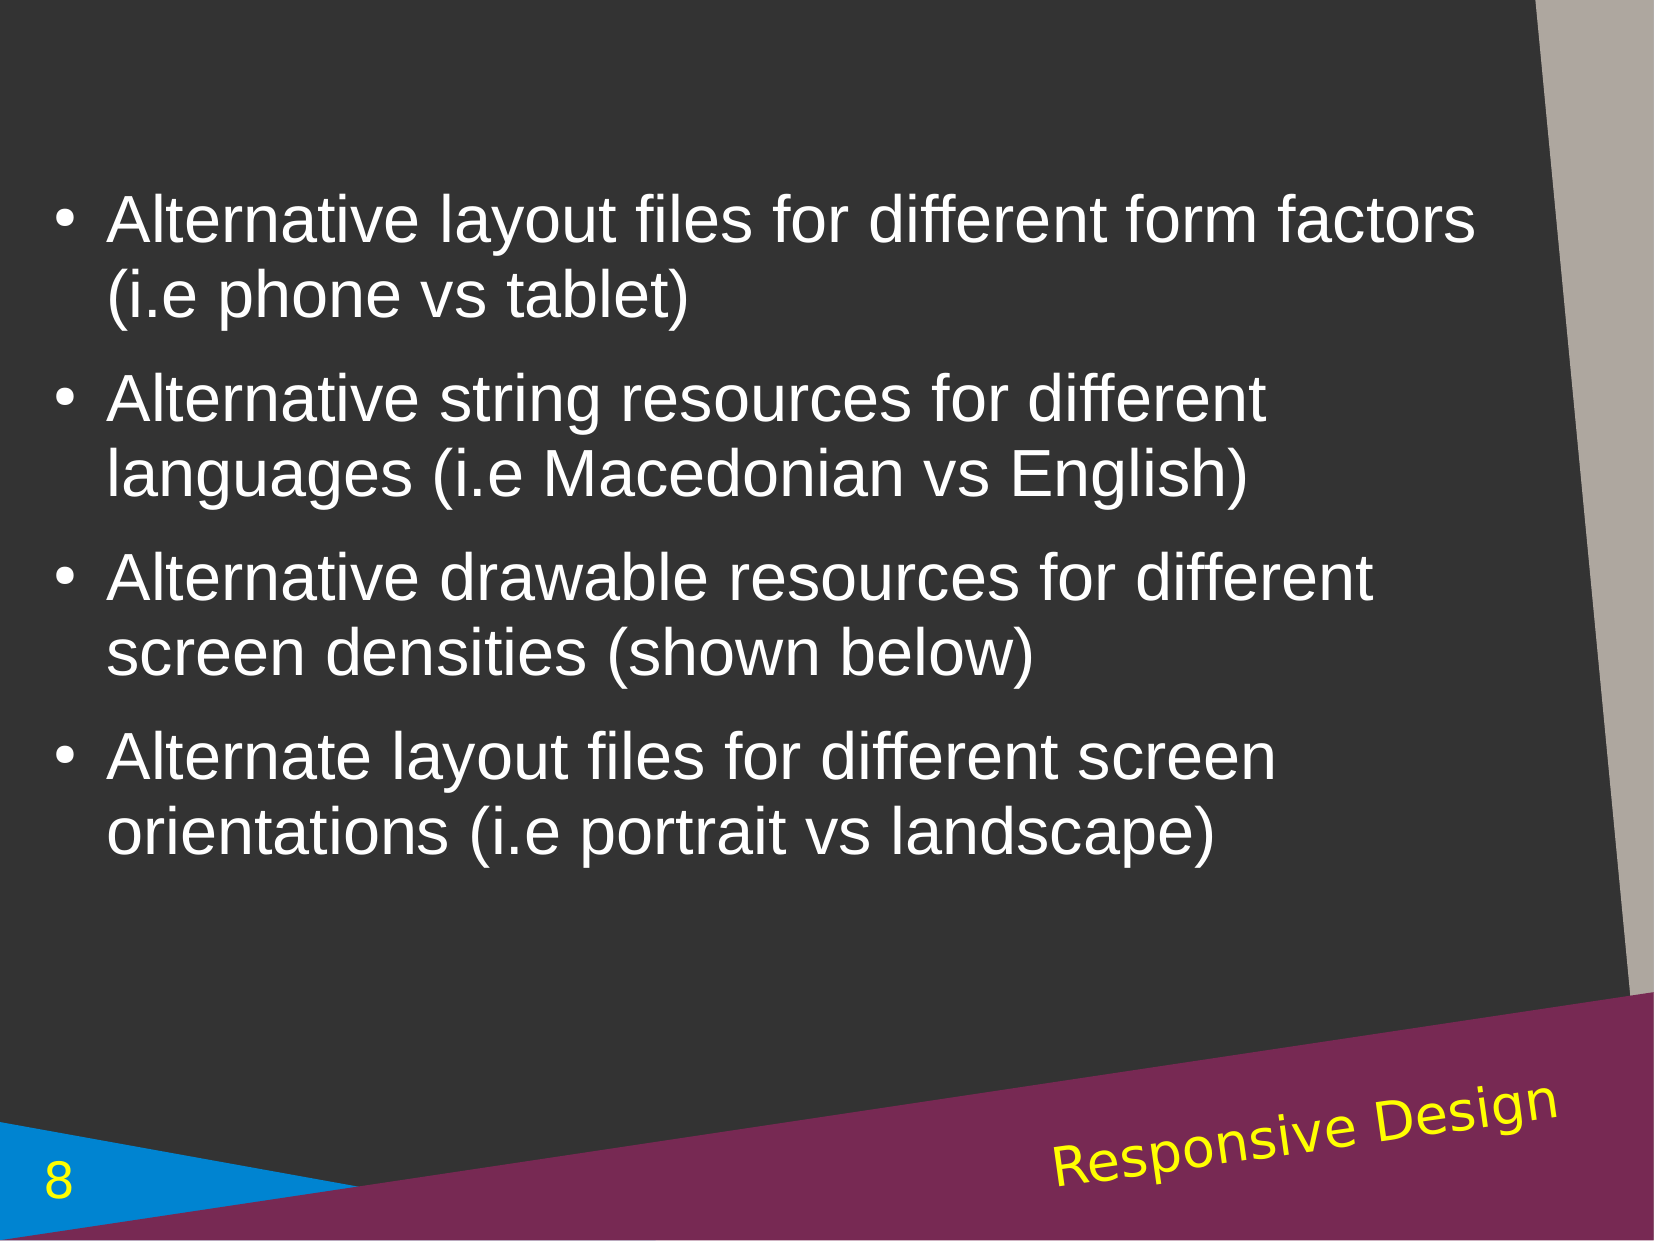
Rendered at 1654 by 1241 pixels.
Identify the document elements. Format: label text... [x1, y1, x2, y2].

list Alternative layout files for different form factors (i.e phone vs tablet) Alternative string resources for different languages (i.e Macedonian vs English) Alternative drawable resources for different screen densities (shown below) Alternate layout files for different screen orientations (i.e portrait vs landscape) [35, 59, 1524, 993]
title Responsive Design [956, 995, 1654, 1241]
